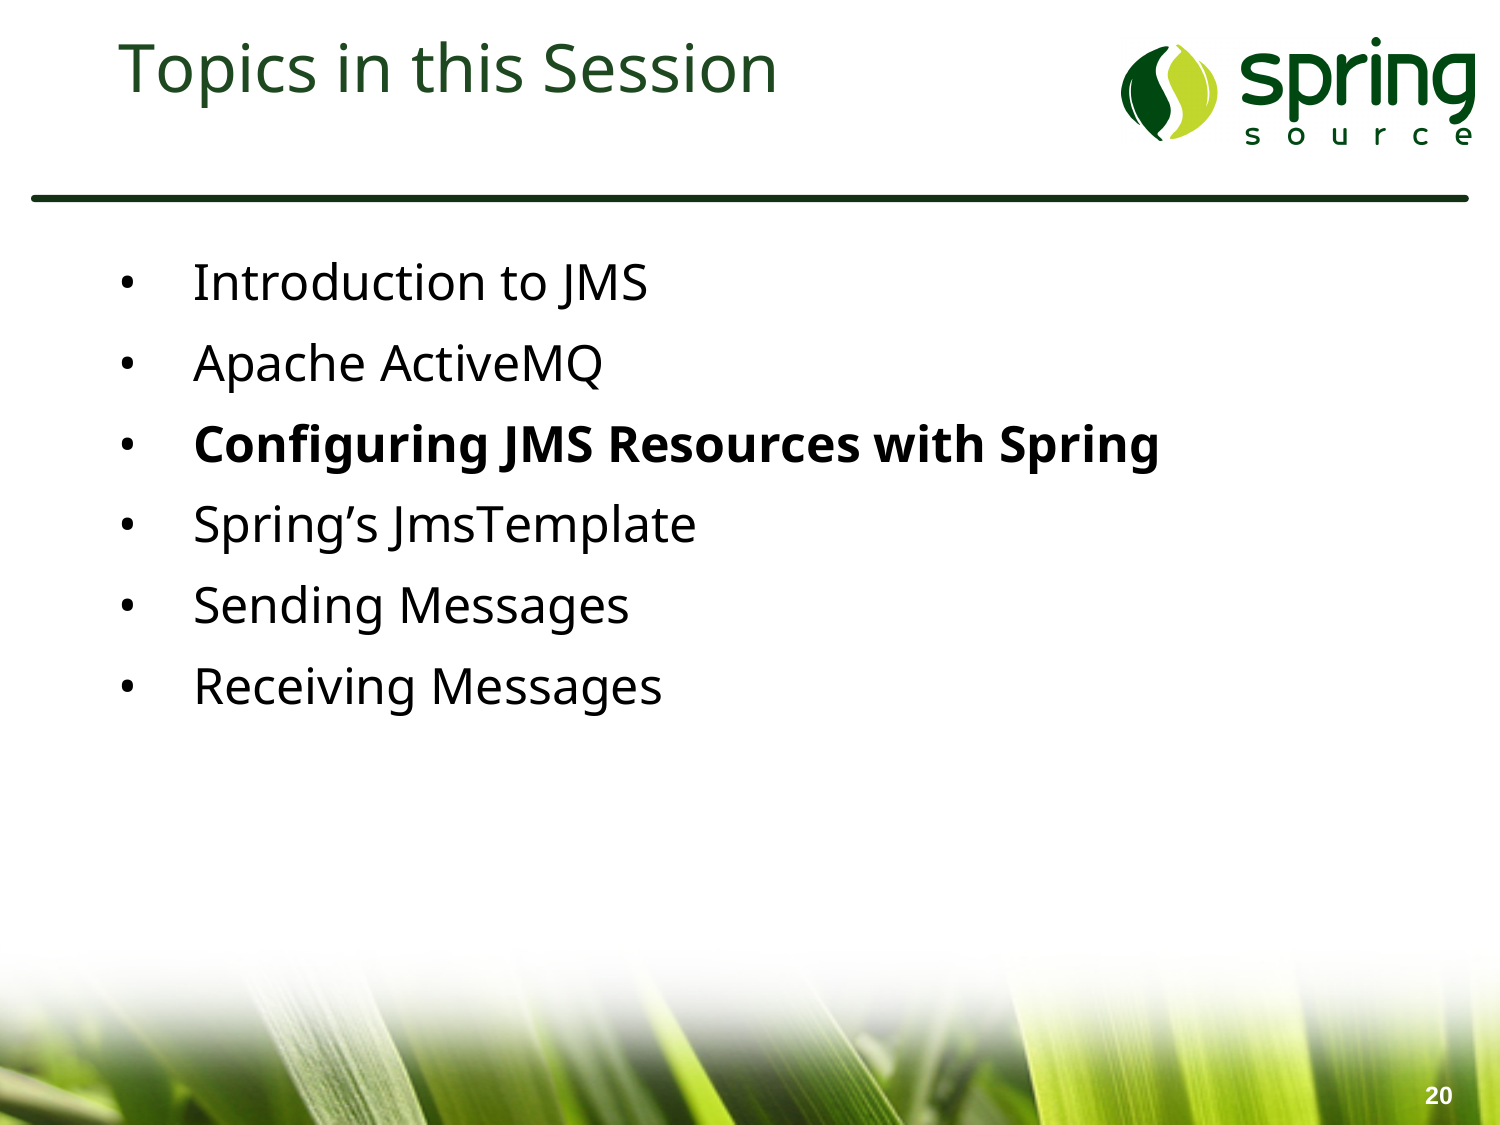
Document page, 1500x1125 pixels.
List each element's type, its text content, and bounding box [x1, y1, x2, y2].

title Topics in this Session [103, 13, 1136, 177]
picture [1136, 37, 1475, 145]
list Introduction to JMS Apache ActiveMQ Configuring JMS Resources with Spring Spring’s JmsTemplate Sending Messages Receiving Messages [103, 239, 1394, 903]
picture [0, 944, 1500, 1125]
